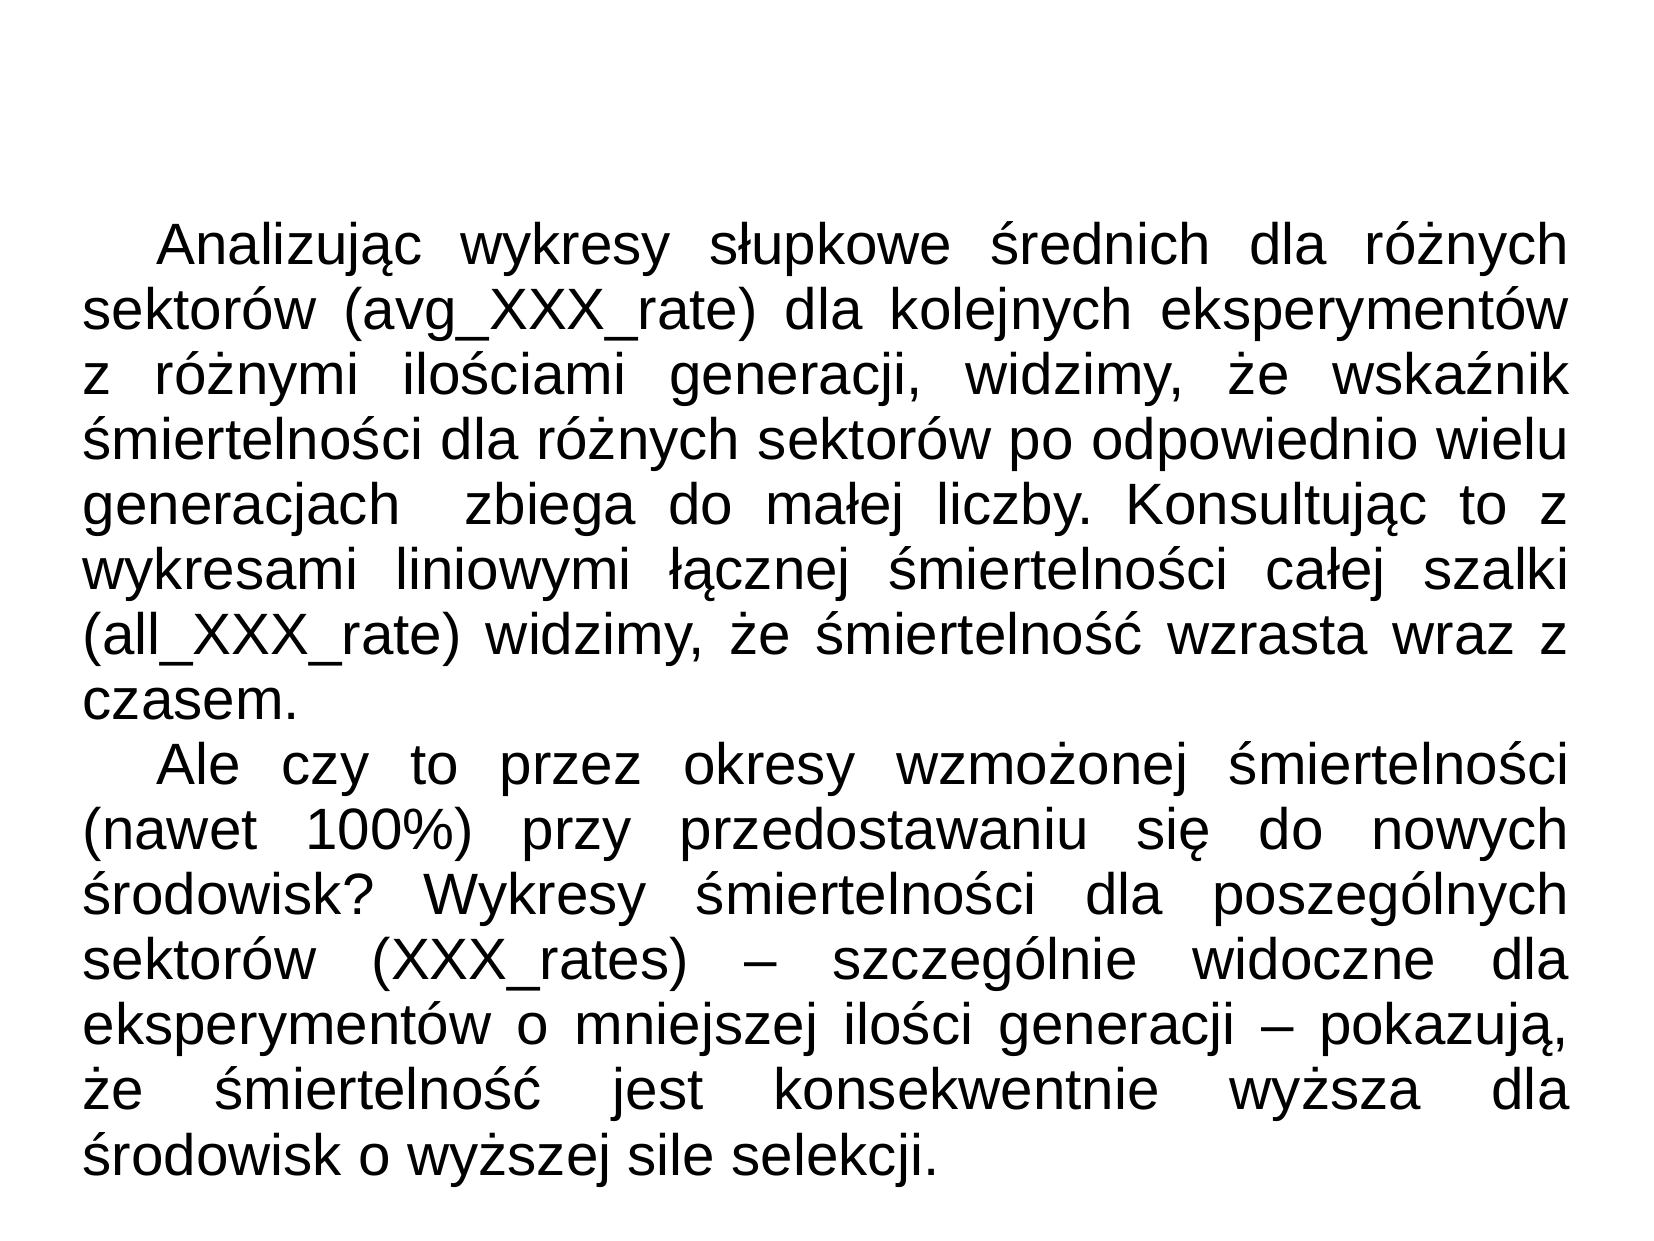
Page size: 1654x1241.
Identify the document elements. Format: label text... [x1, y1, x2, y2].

subtitle Analizując wykresy słupkowe średnich dla różnych sektorów (avg_XXX_rate) dla kolejnych eksperymentów z różnymi ilościami generacji, widzimy, że wskaźnik śmiertelności dla różnych sektorów po odpowiednio wielu generacjach zbiega do małej liczby. Konsultując to z wykresami liniowymi łącznej śmiertelności całej szalki (all_XXX_rate) widzimy, że śmiertelność wzrasta wraz z czasem. Ale czy to przez okresy wzmożonej śmiertelności (nawet 100%) przy przedostawaniu się do nowych środowisk? Wykresy śmiertelności dla poszególnych sektorów (XXX_rates) – szczególnie widoczne dla eksperymentów o mniejszej ilości generacji – pokazują, że śmiertelność jest konsekwentnie wyższa dla środowisk o wyższej sile selekcji. [82, 195, 1571, 1205]
